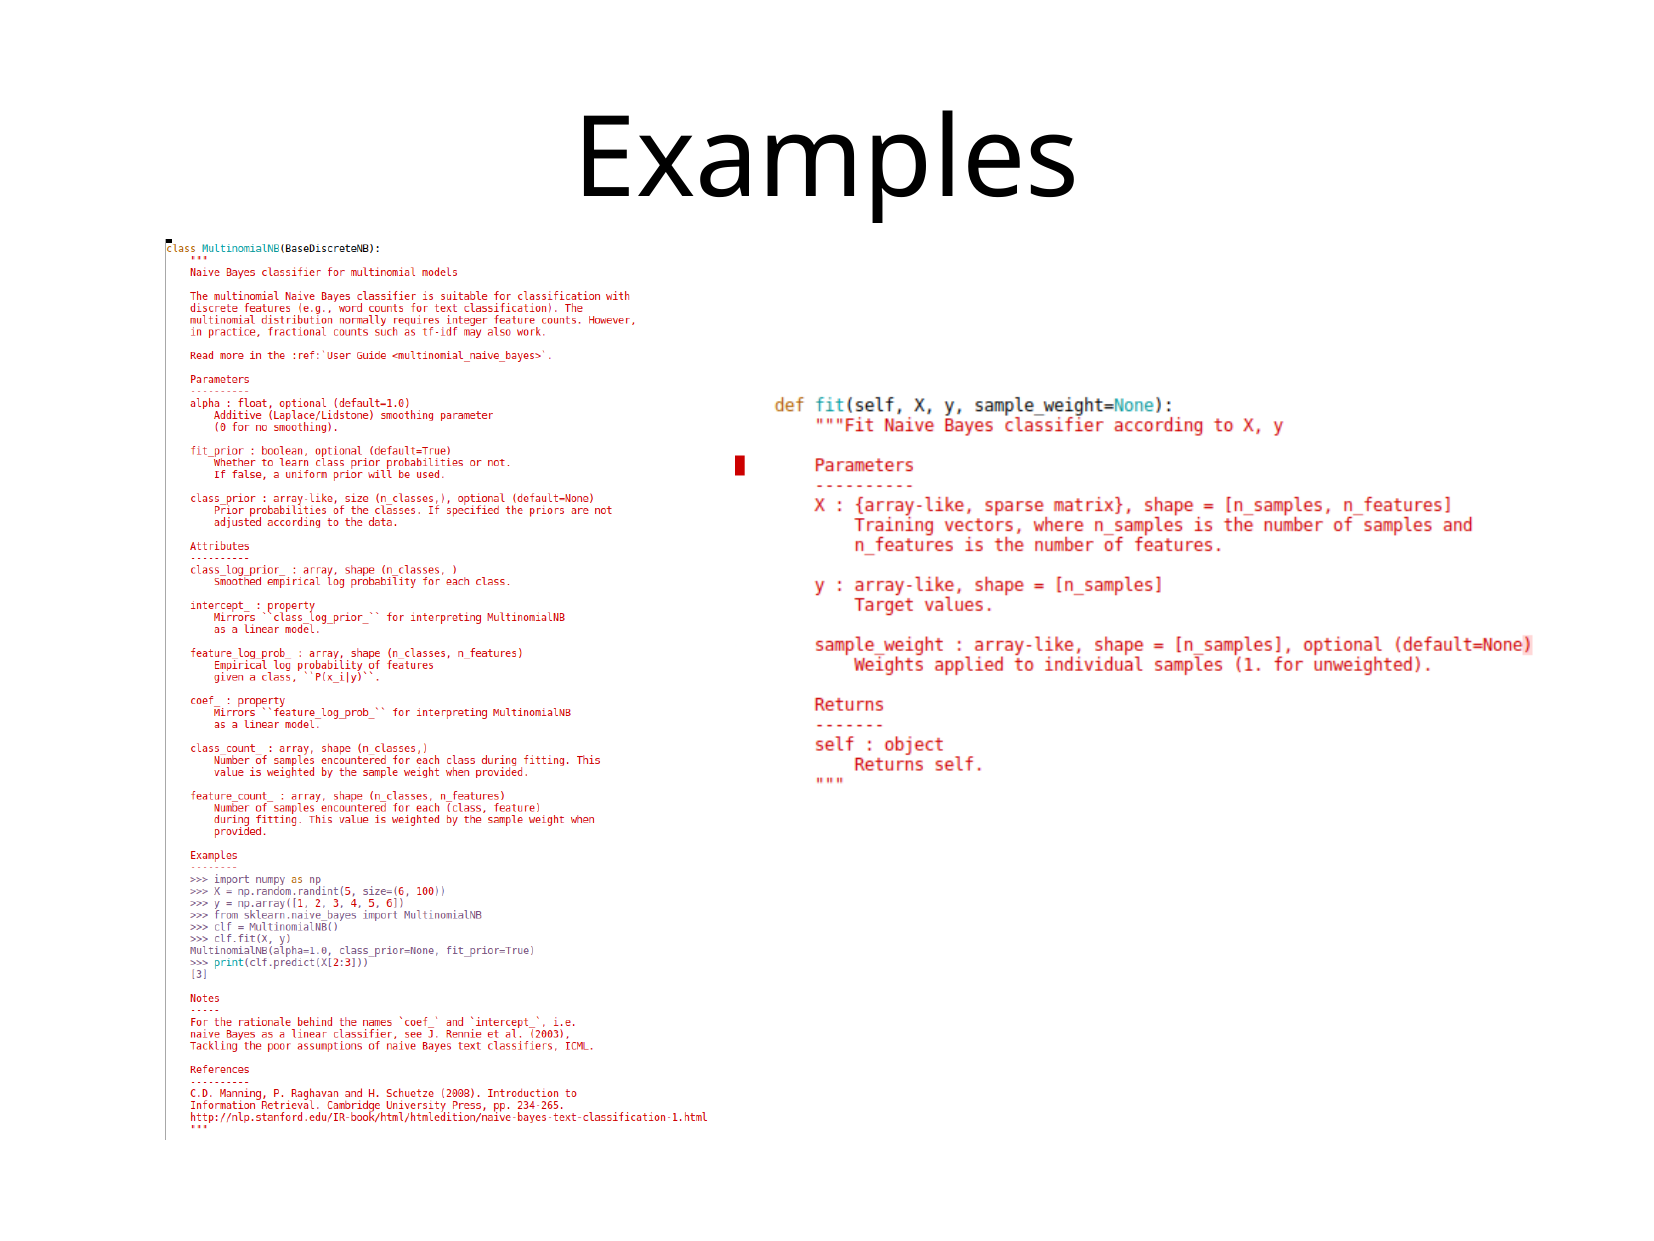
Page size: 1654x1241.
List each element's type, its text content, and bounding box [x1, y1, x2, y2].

title Examples [82, 49, 1571, 257]
picture [165, 239, 1594, 1141]
